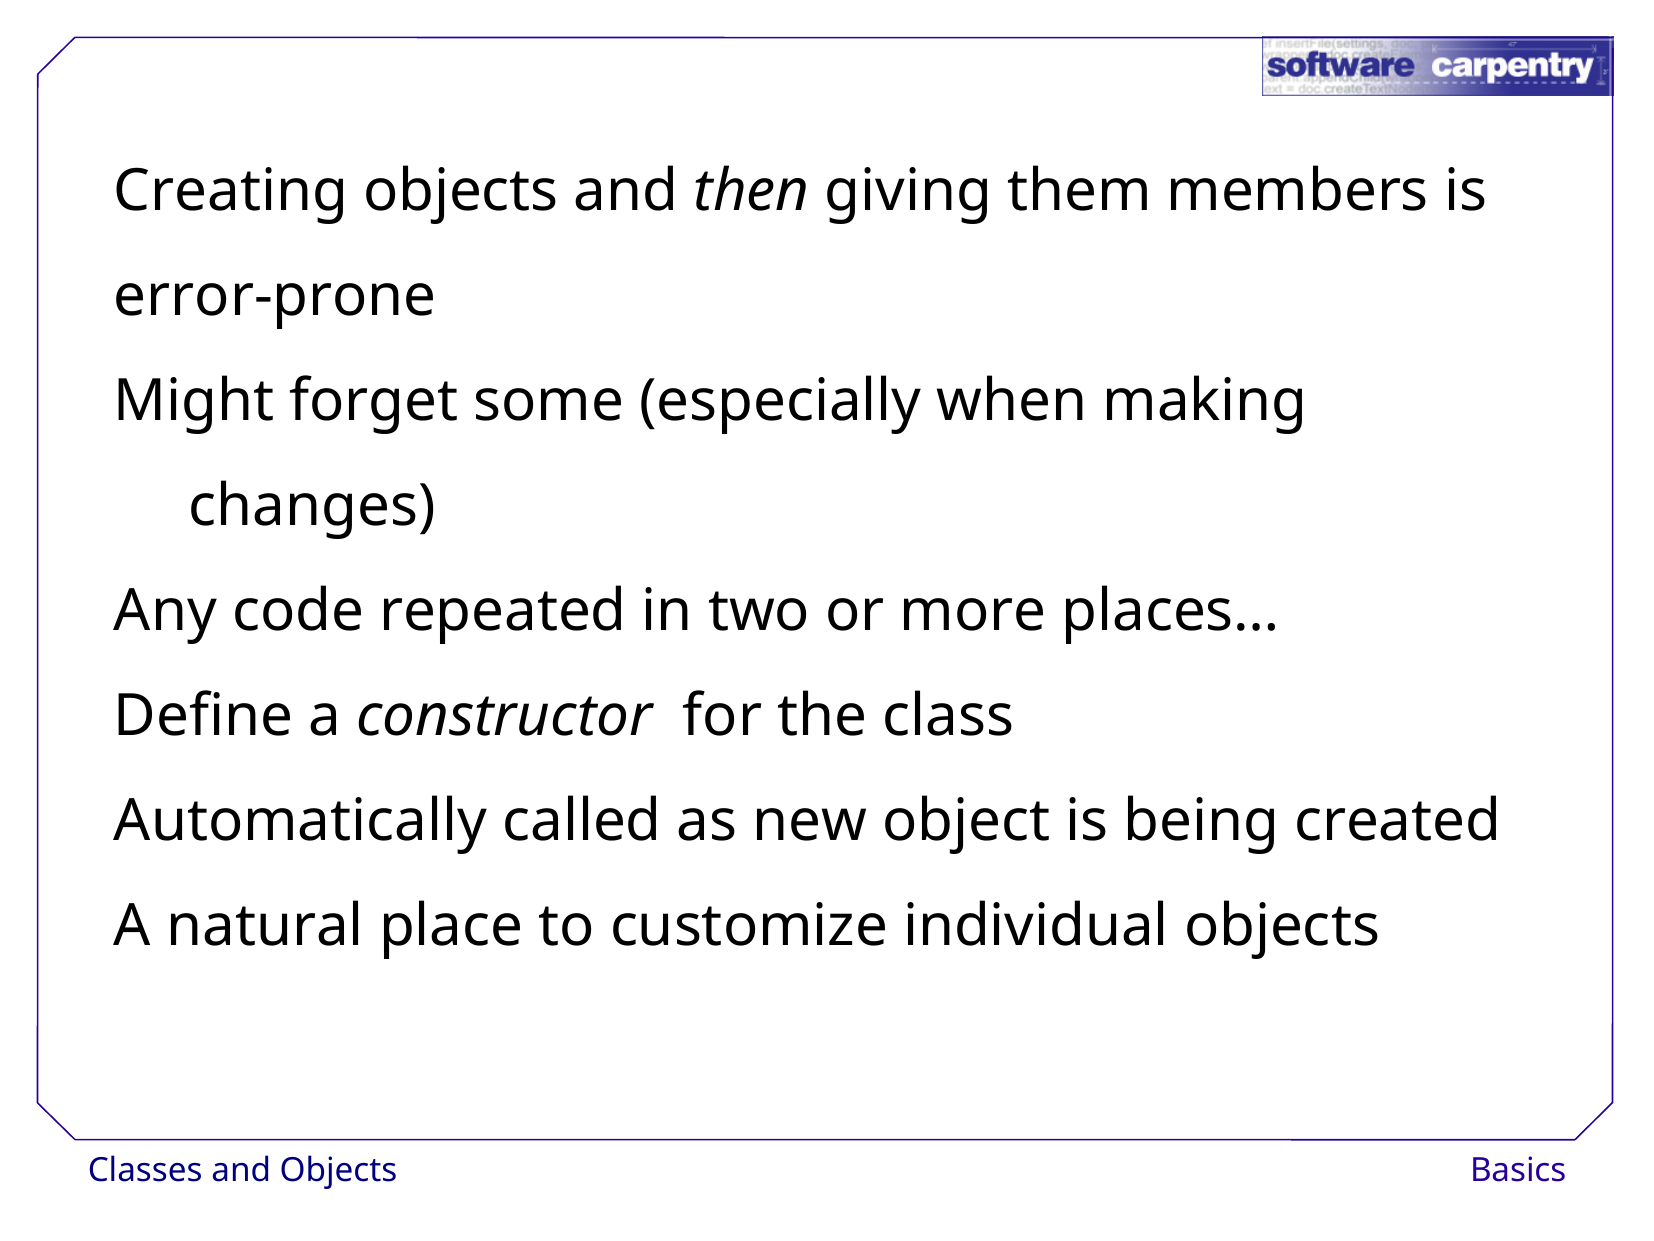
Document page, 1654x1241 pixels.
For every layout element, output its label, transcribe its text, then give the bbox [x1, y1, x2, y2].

picture [1262, 36, 1614, 96]
text_box Creating objects and then giving them members is error-prone Might forget some (especially when making changes) Any code repeated in two or more places… Define a constructor for the class Automatically called as new object is being created A natural place to customize individual objects [99, 109, 1517, 965]
